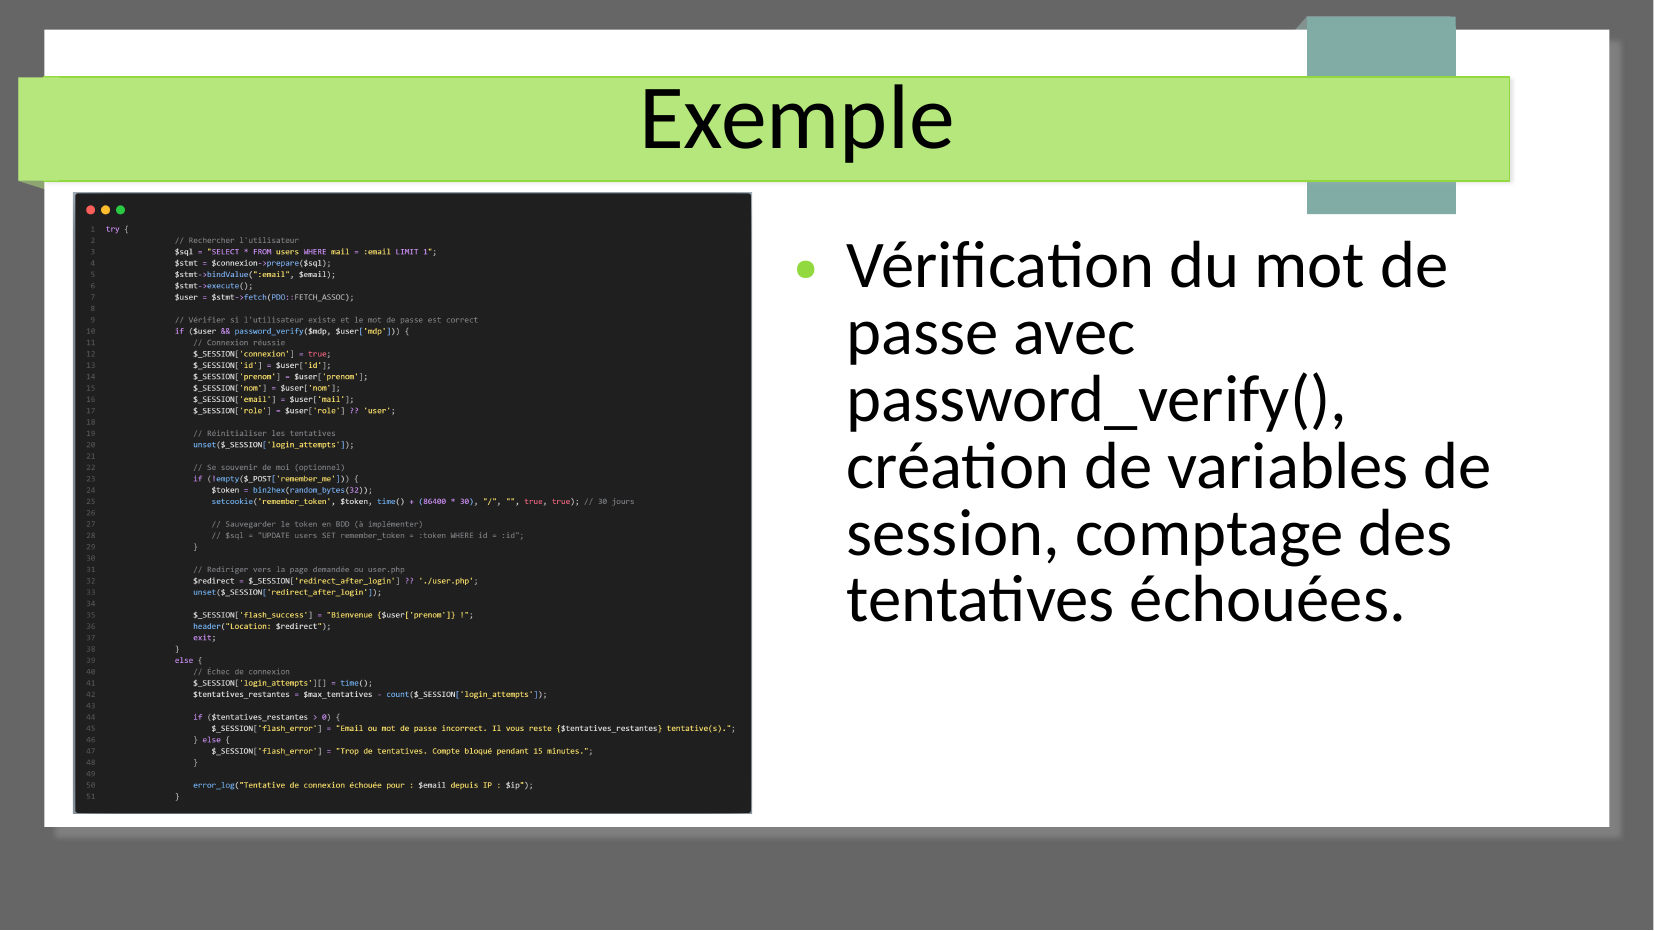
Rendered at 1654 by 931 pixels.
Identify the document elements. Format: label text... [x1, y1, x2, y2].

title Exemple [88, 73, 1506, 178]
picture [72, 192, 753, 814]
list Vérification du mot de passe avec password_verify(), création de variables de session, comptage des tentatives échouées. [775, 237, 1565, 813]
